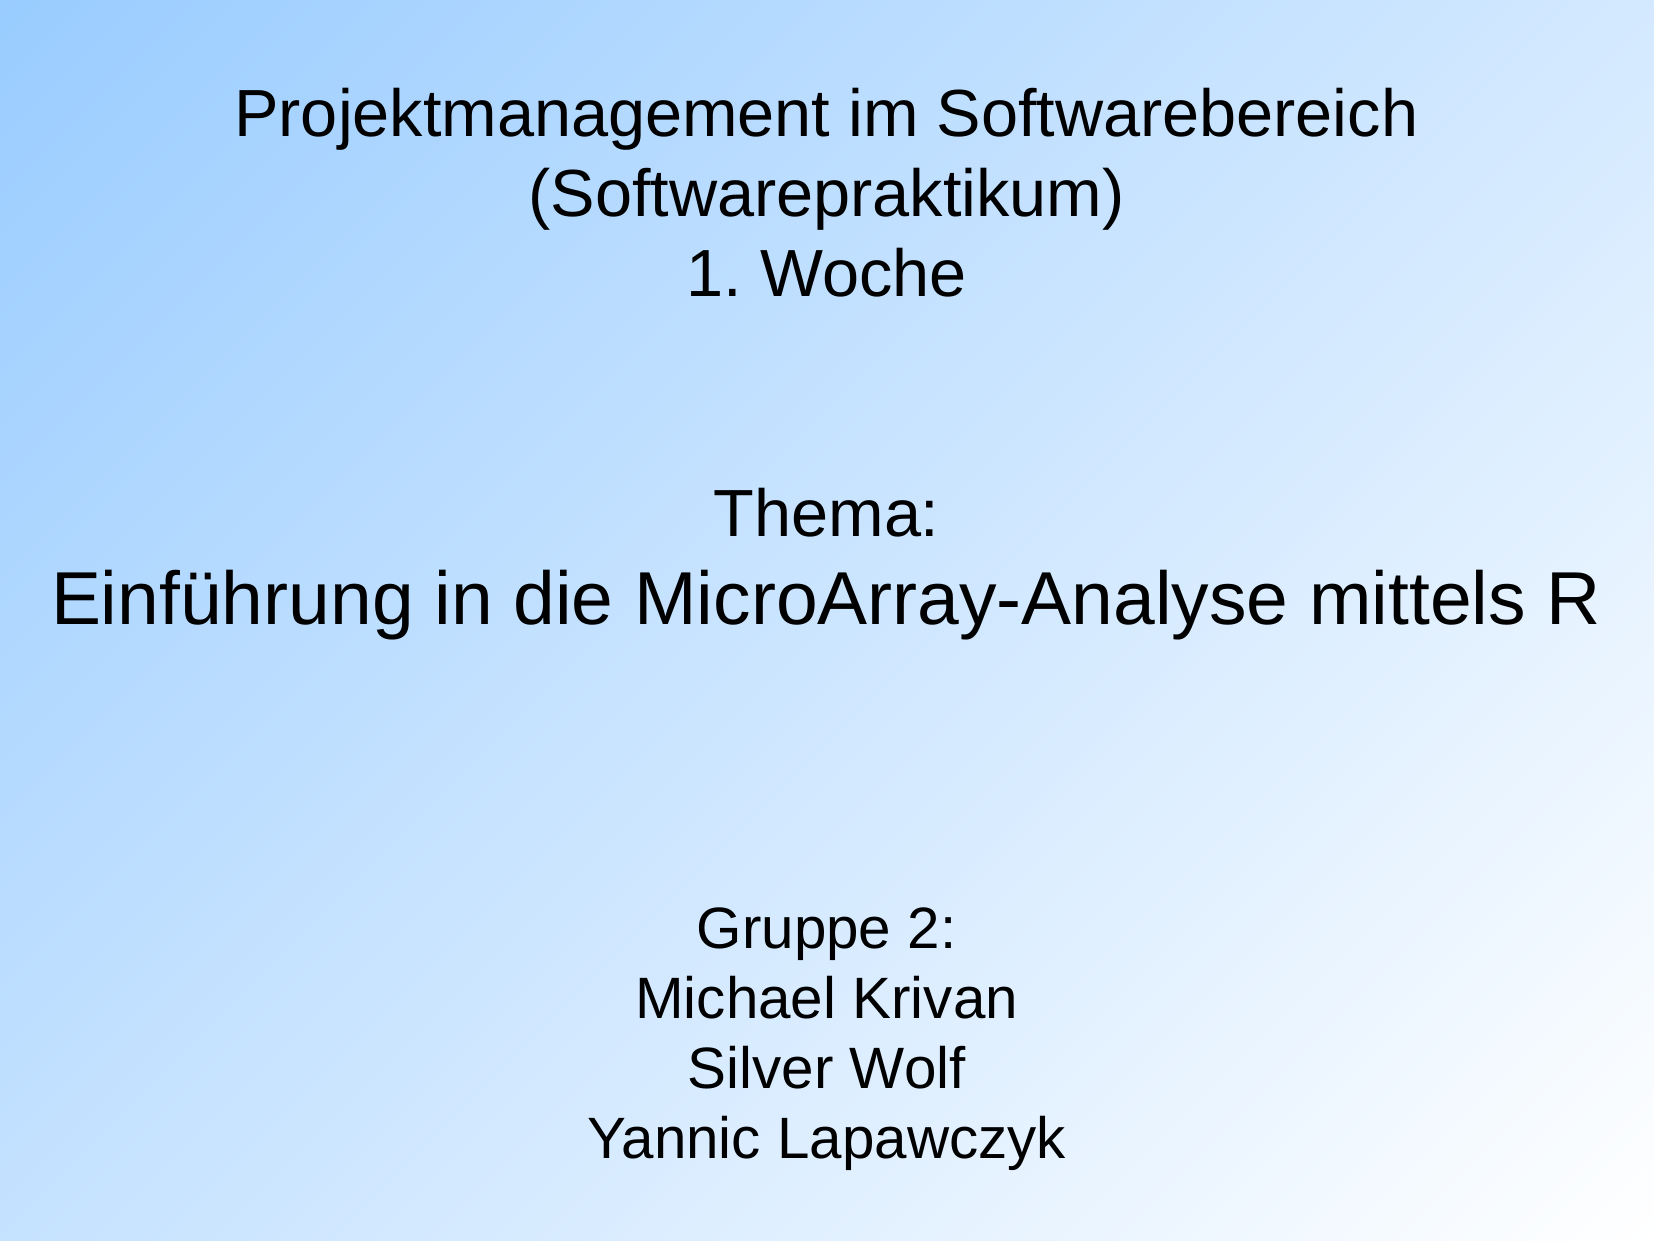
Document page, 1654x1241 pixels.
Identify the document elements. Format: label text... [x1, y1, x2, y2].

title Projektmanagement im Softwarebereich (Softwarepraktikum) 1. Woche Thema: Einführung in die MicroArray-Analyse mittels R Gruppe 2: Michael Krivan Silver Wolf Yannic Lapawczyk [0, 0, 1654, 1241]
